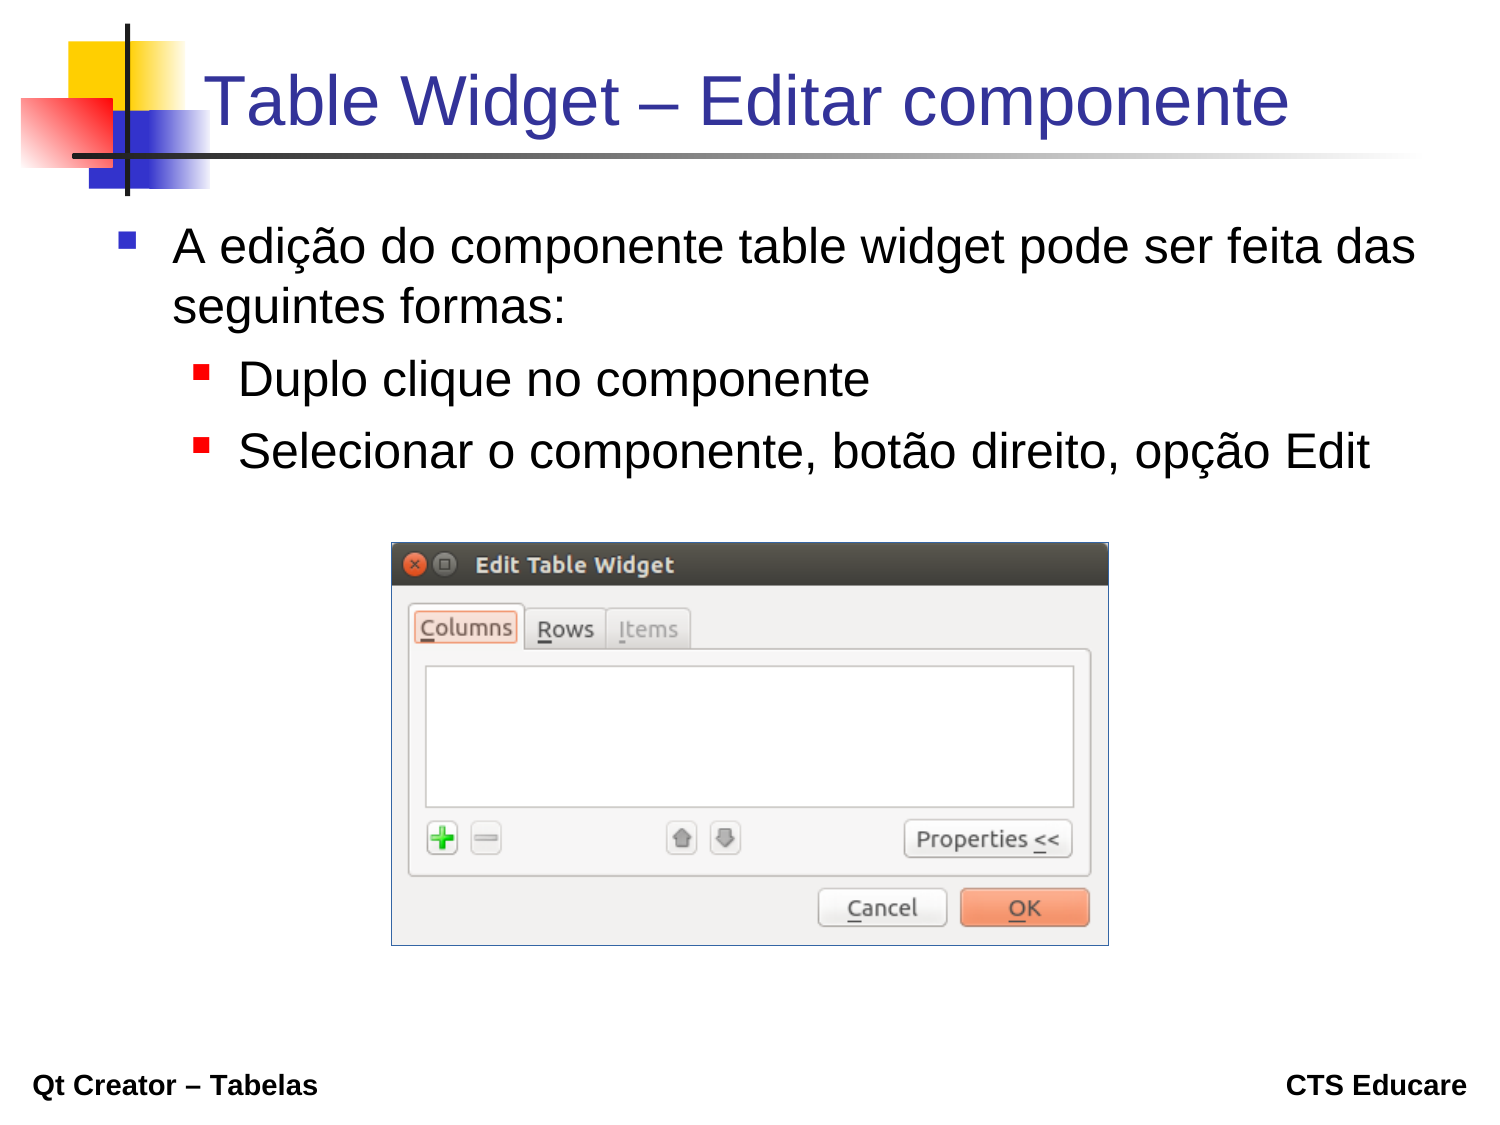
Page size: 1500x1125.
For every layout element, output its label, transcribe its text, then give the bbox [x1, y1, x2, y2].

picture [391, 542, 1109, 946]
title Table Widget – Editar componente [188, 46, 1468, 149]
list A edição do componente table widget pode ser feita das seguintes formas: Duplo clique no componente Selecionar o componente, botão direito, opção Edit [100, 206, 1447, 526]
